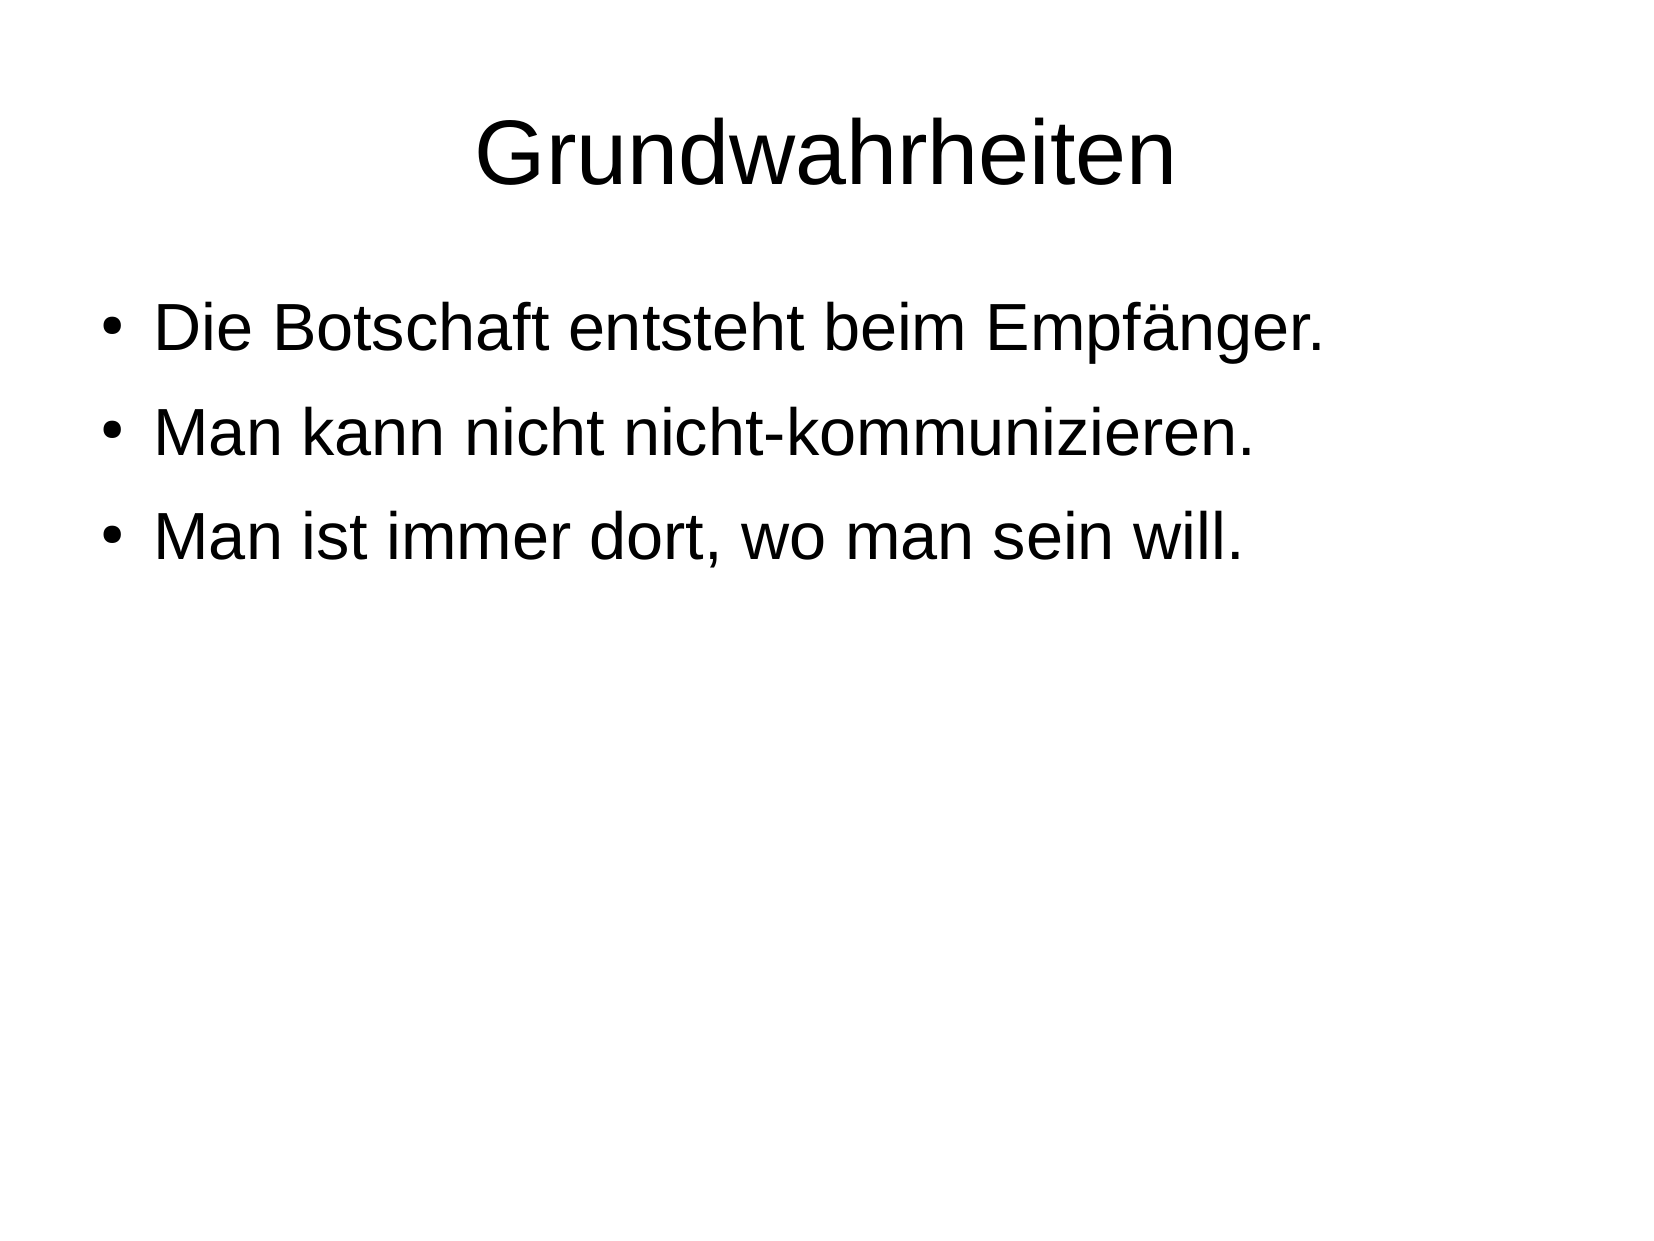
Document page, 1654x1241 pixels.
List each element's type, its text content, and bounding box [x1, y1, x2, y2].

list Die Botschaft entsteht beim Empfänger. Man kann nicht nicht-kommunizieren. Man ist immer dort, wo man sein will. [82, 290, 1571, 1010]
title Grundwahrheiten [82, 49, 1571, 257]
